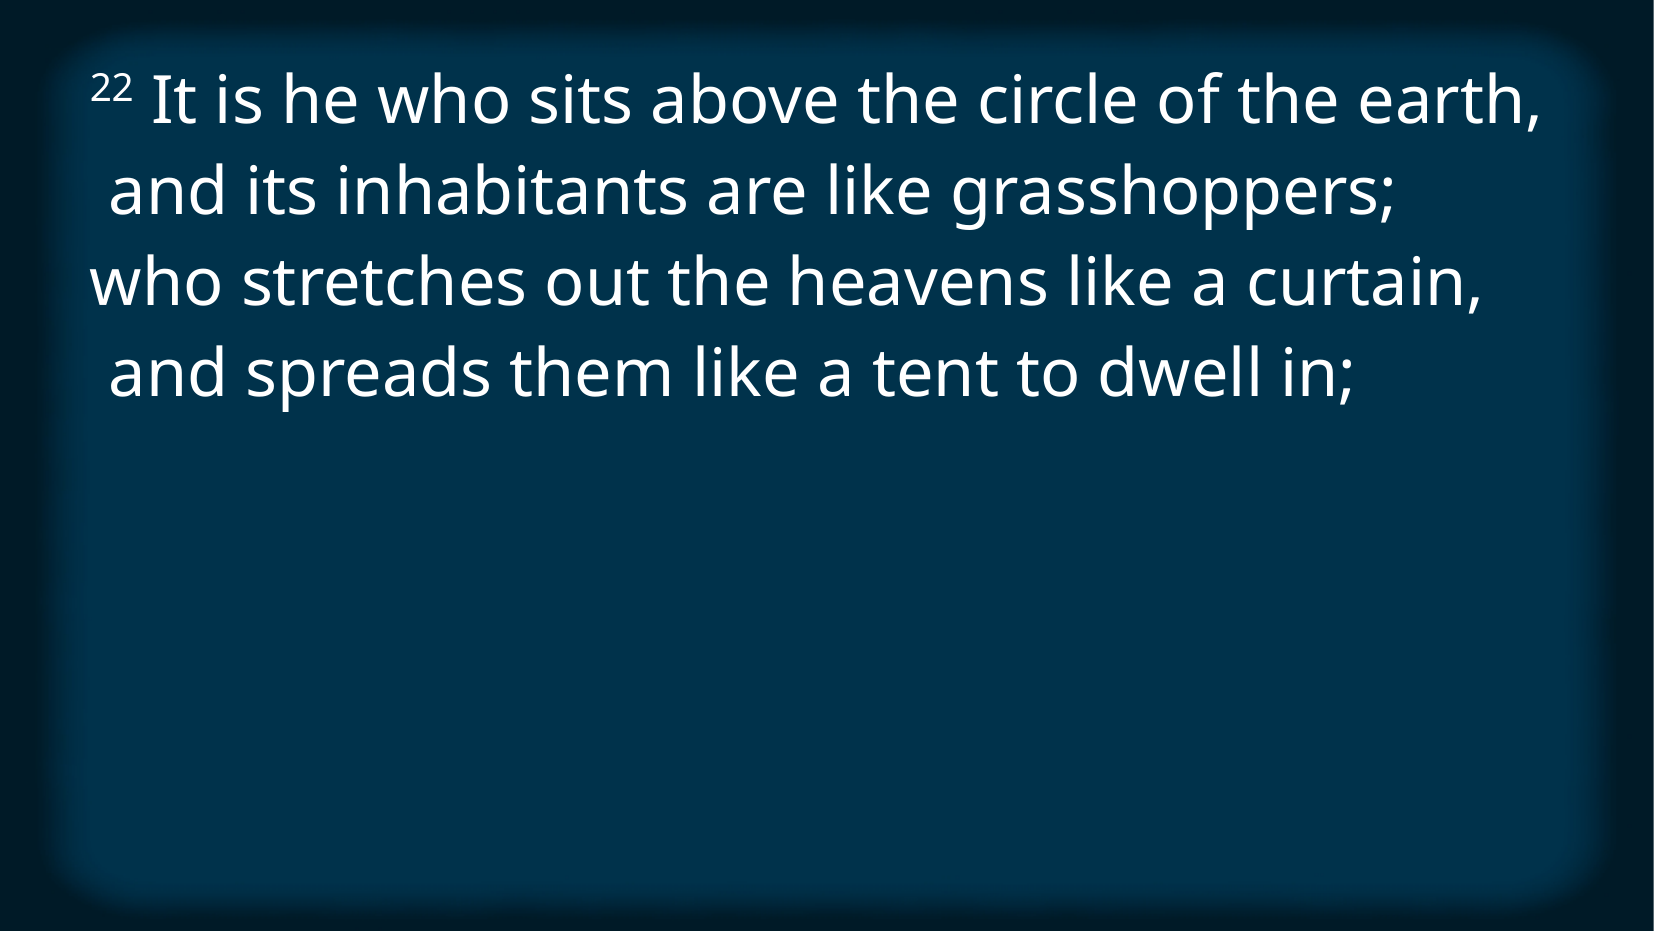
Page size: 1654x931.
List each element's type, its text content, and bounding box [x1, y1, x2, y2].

picture [0, 0, 1654, 931]
text_box 22 It is he who sits above the circle of the earth, and its inhabitants are like grasshoppers; who stretches out the heavens like a curtain, and spreads them like a tent to dwell in; [75, 45, 1591, 415]
